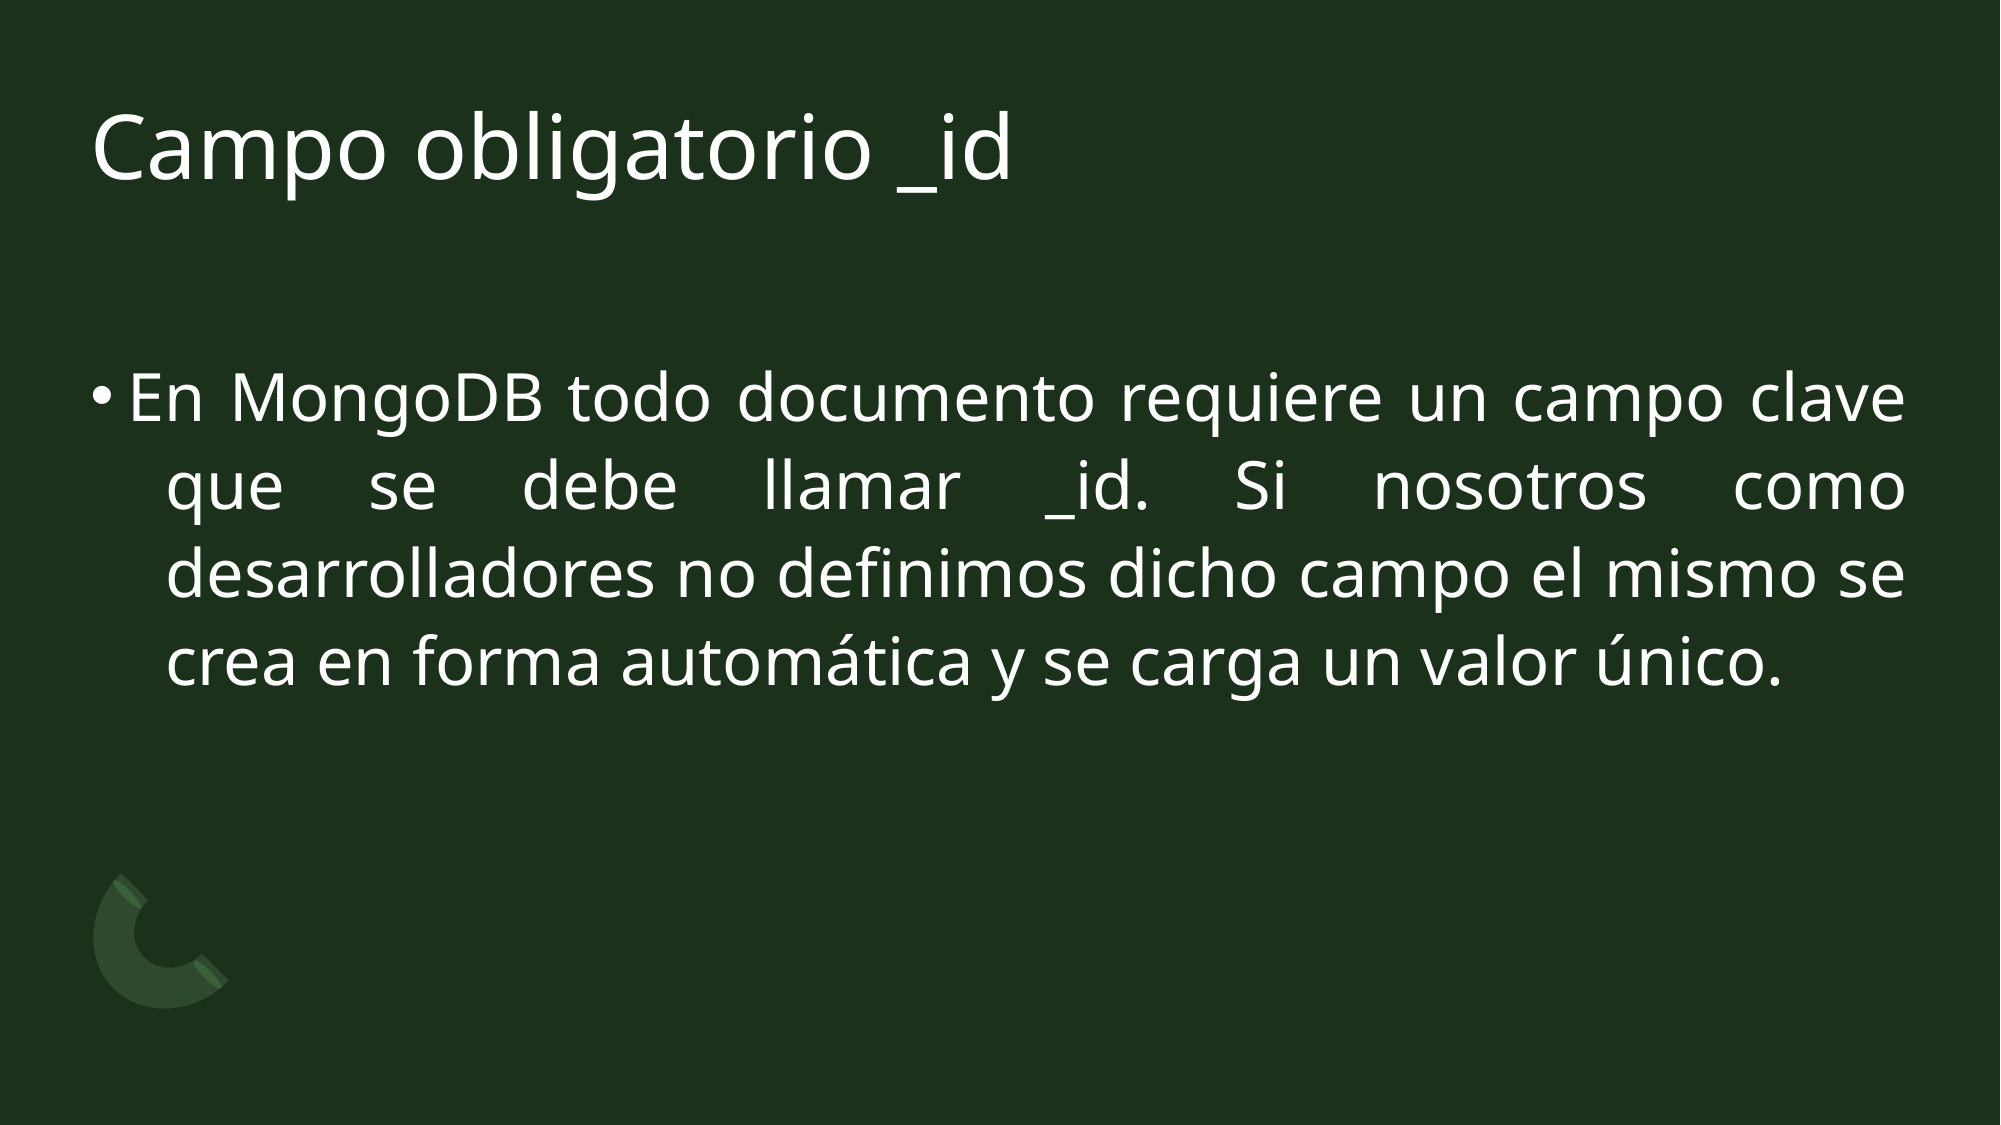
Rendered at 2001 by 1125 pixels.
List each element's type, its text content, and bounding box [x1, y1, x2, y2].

title Campo obligatorio _id [90, 90, 1910, 309]
list En MongoDB todo documento requiere un campo clave que se debe llamar _id. Si nosotros como desarrolladores no definimos dicho campo el mismo se crea en forma automática y se carga un valor único. [90, 346, 1910, 1000]
